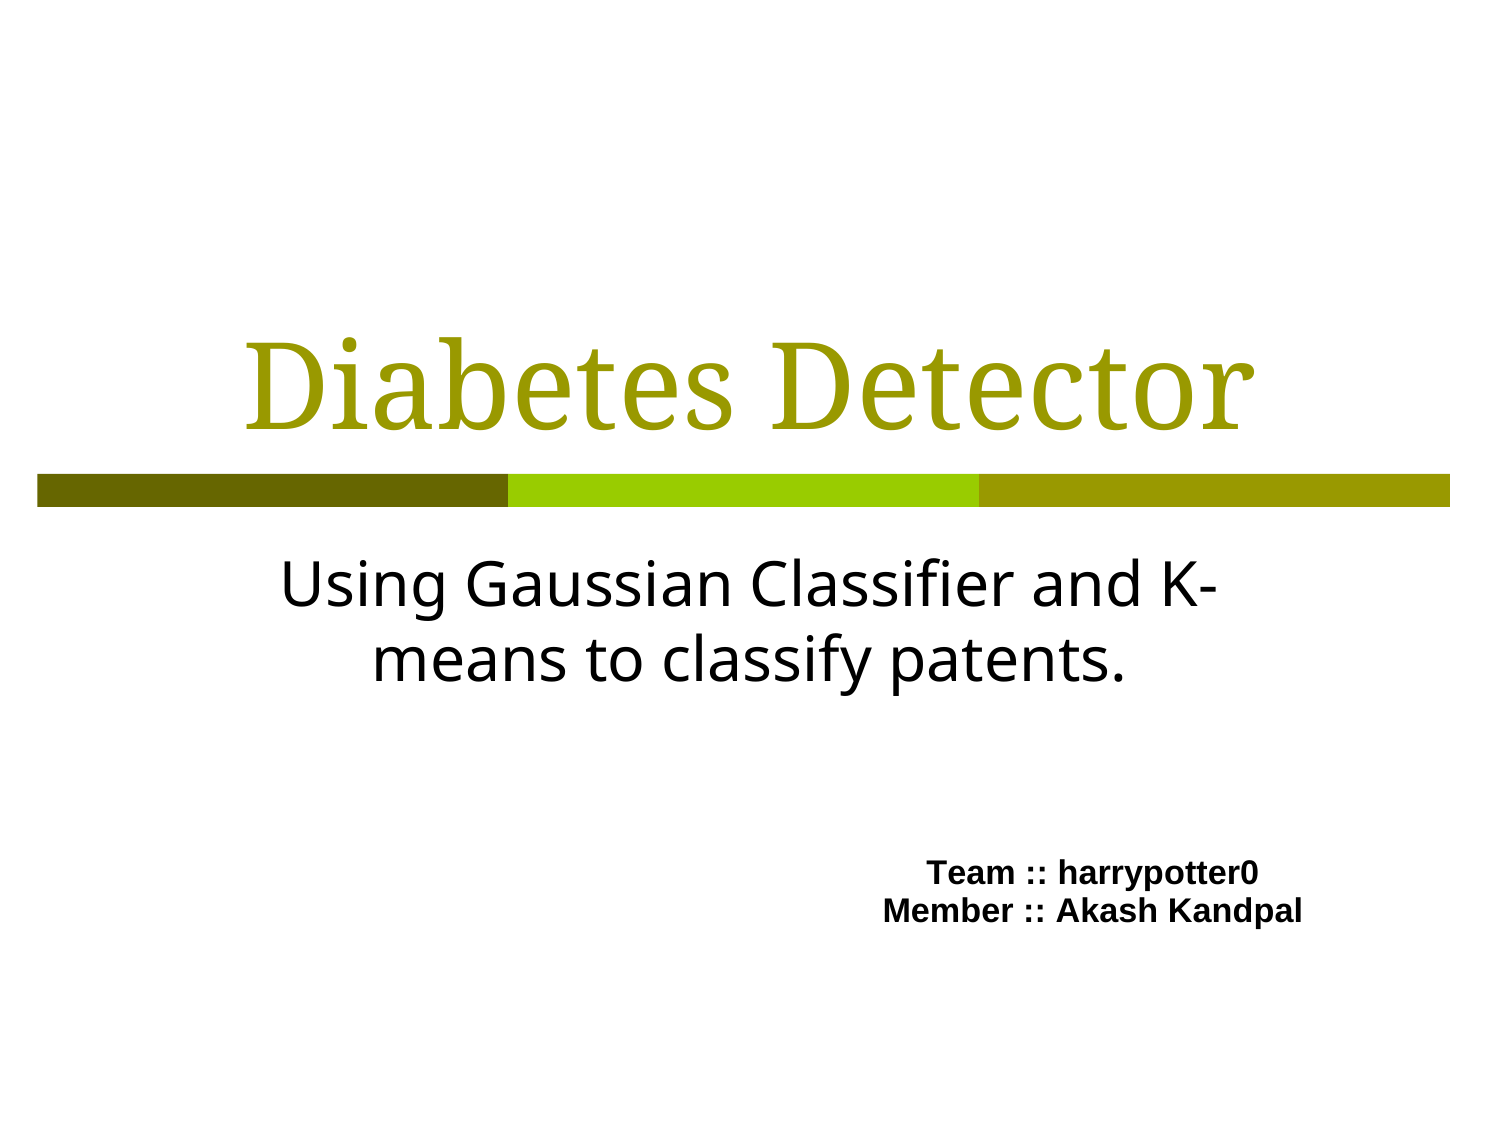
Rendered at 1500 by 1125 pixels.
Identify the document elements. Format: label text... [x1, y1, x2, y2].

text_box Team :: harrypotter0 Member :: Akash Kandpal [750, 846, 1436, 979]
subtitle Using Gaussian Classifier and K-means to classify patents. [225, 536, 1276, 738]
title Diabetes Detector [112, 112, 1388, 462]
